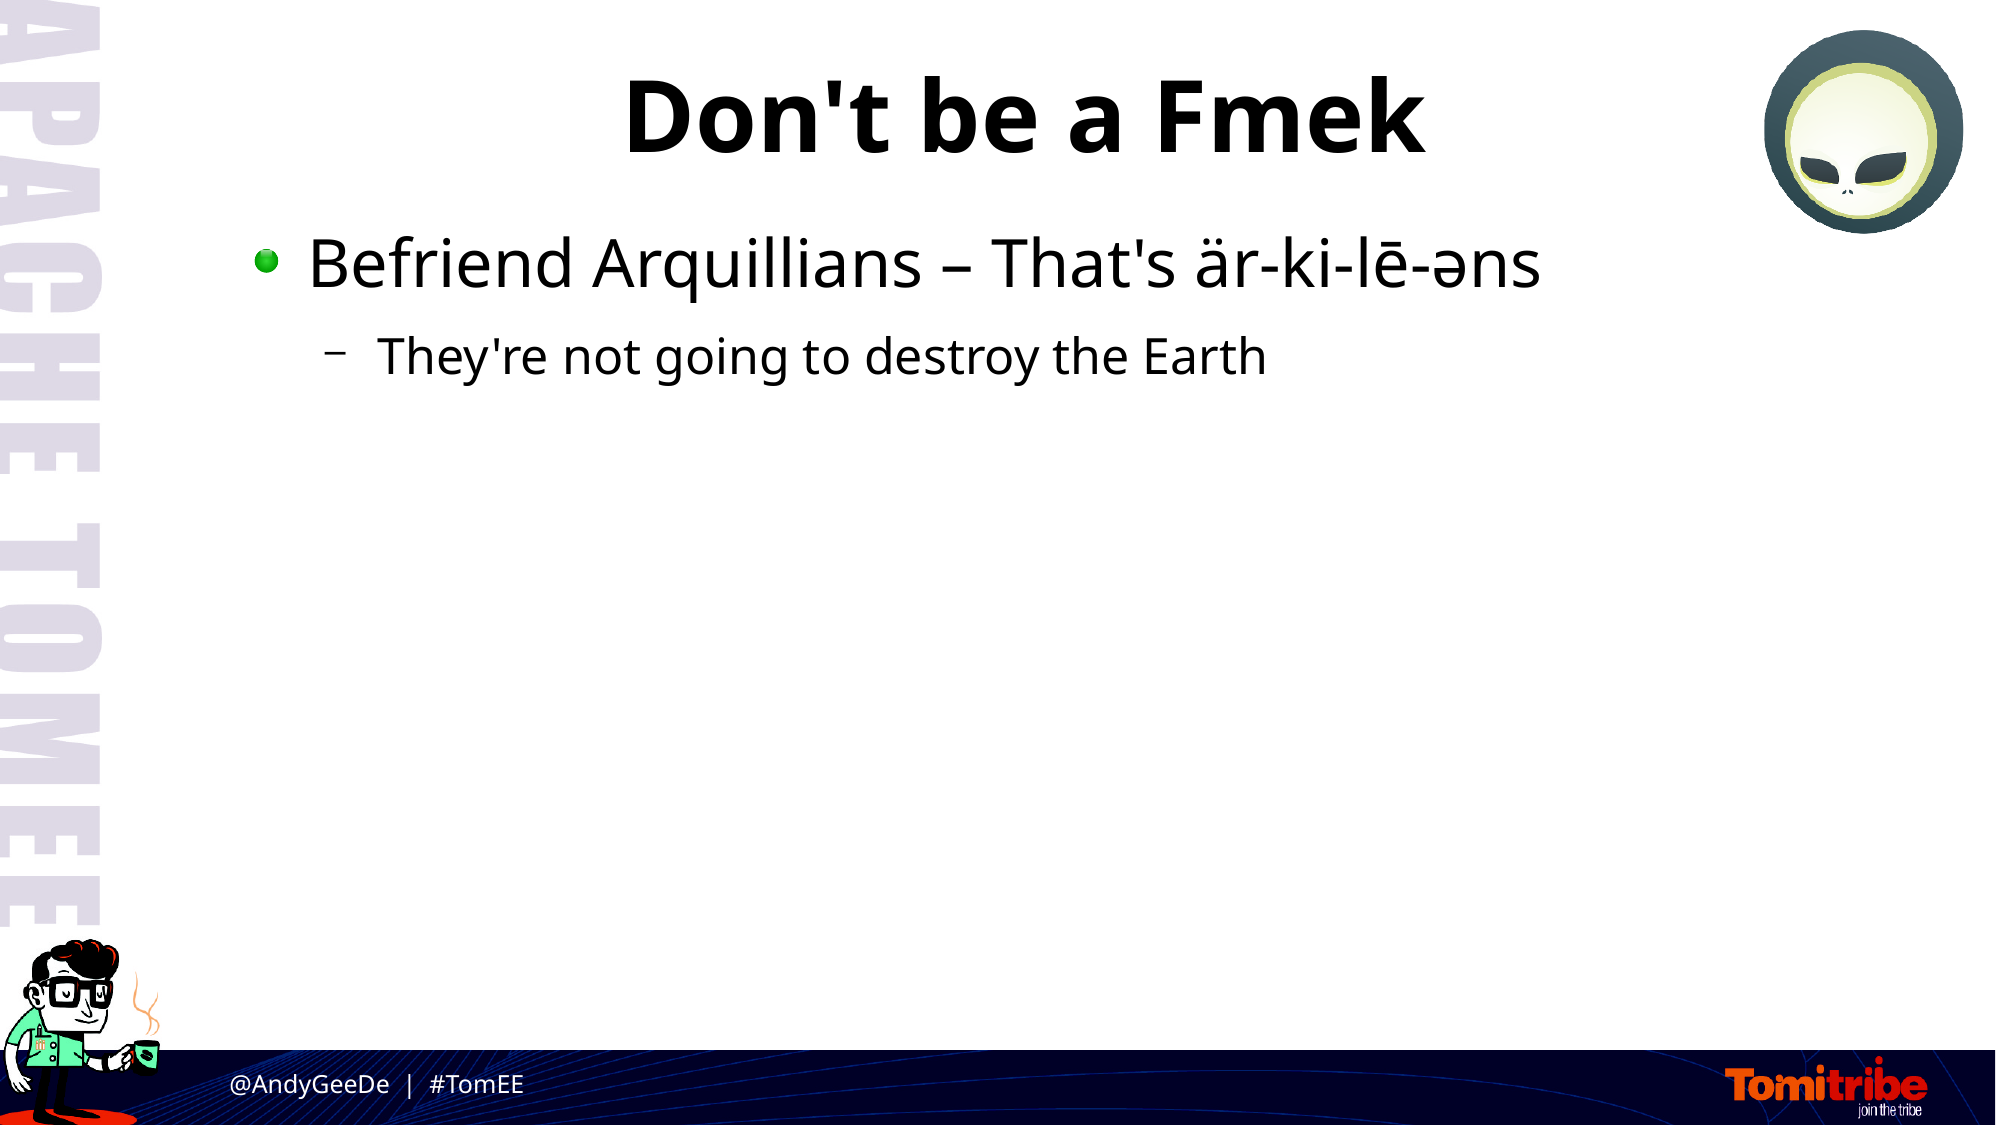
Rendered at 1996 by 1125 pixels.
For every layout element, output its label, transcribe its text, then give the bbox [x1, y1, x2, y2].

text_box @AndyGeeDe | #TomEE [214, 1060, 879, 1106]
list Befriend Arquillians – That's är-ki-lē-əns They're not going to destroy the Earth [236, 220, 1855, 954]
picture [0, 0, 1996, 1125]
title Don't be a Fmek [153, 45, 1742, 189]
